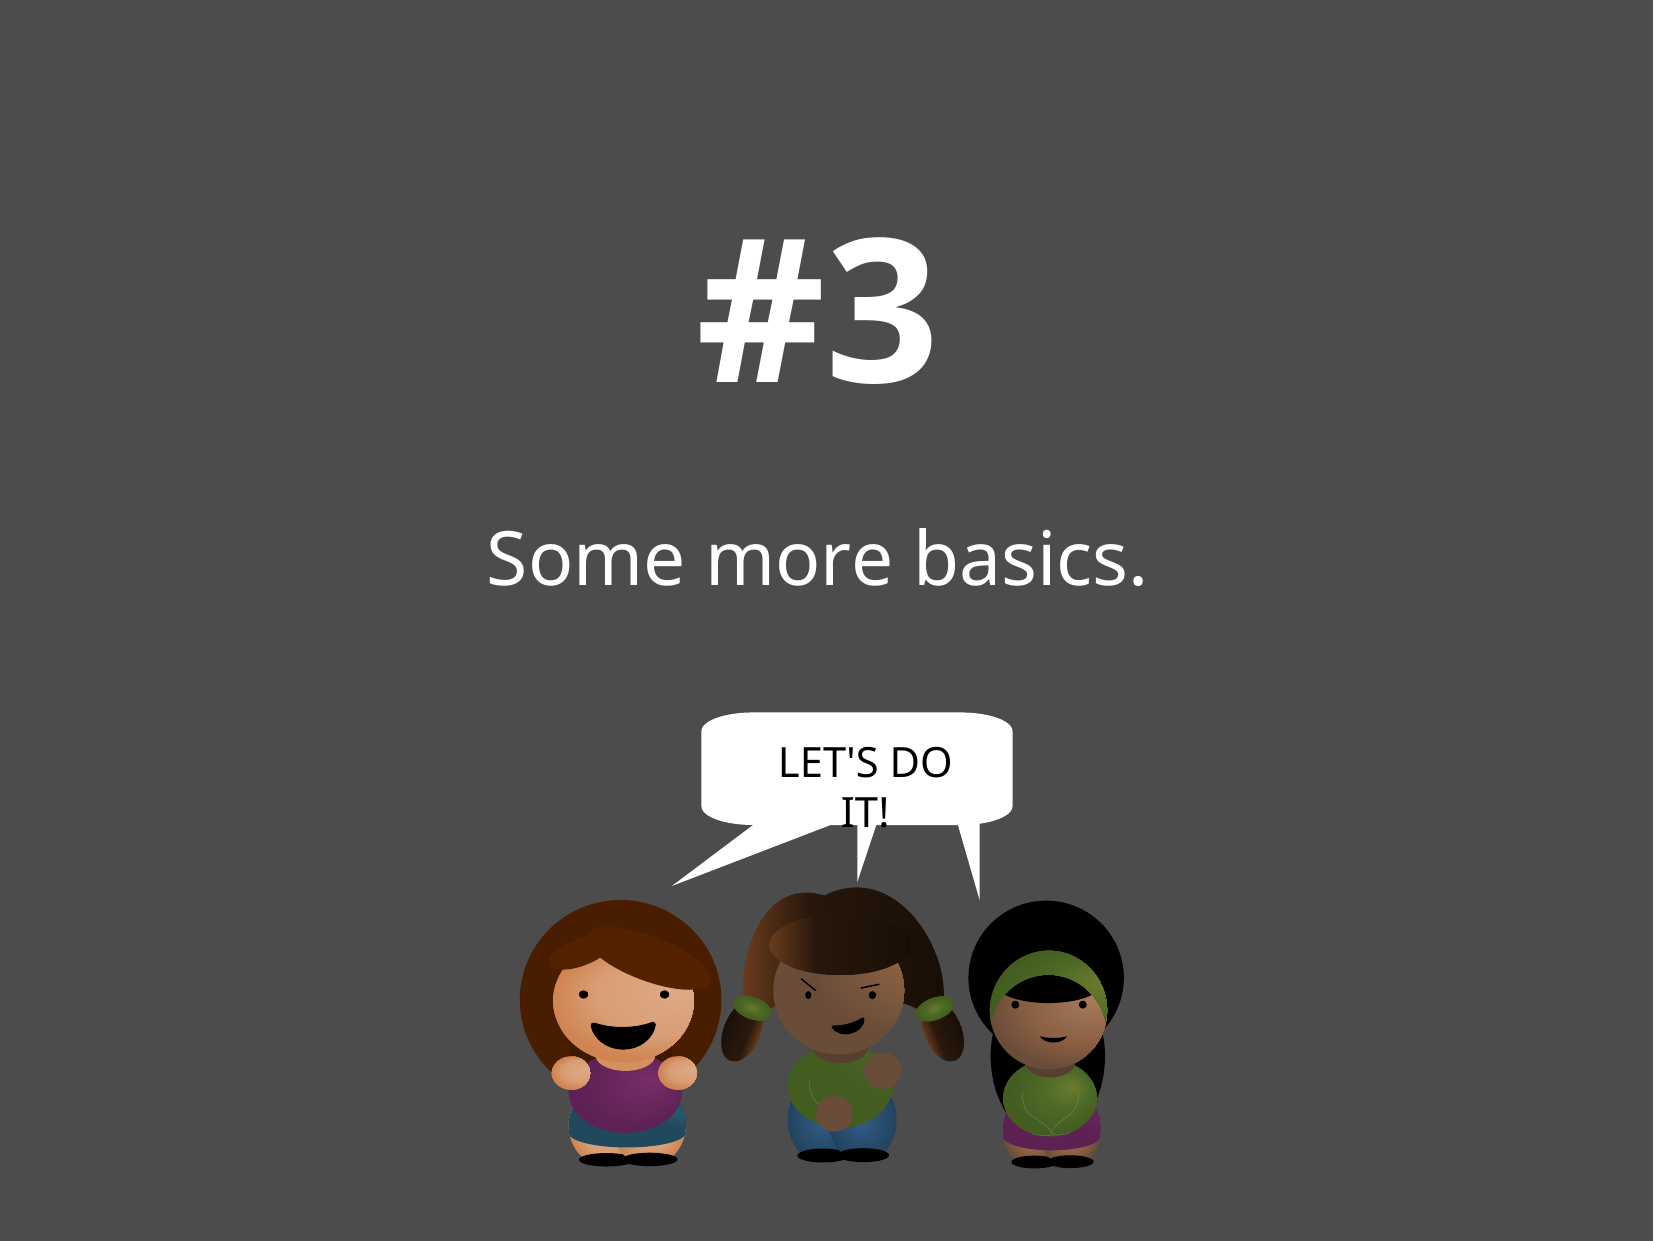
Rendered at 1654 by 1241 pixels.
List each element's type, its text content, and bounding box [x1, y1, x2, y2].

picture [967, 900, 1134, 1186]
text_box [857, 851, 868, 882]
text_box [701, 712, 1013, 825]
title #3 Some more basics. [112, 129, 1524, 701]
text_box LET'S DO IT! [742, 730, 988, 851]
picture [519, 887, 964, 1184]
text_box [965, 851, 980, 900]
text_box [671, 833, 763, 886]
